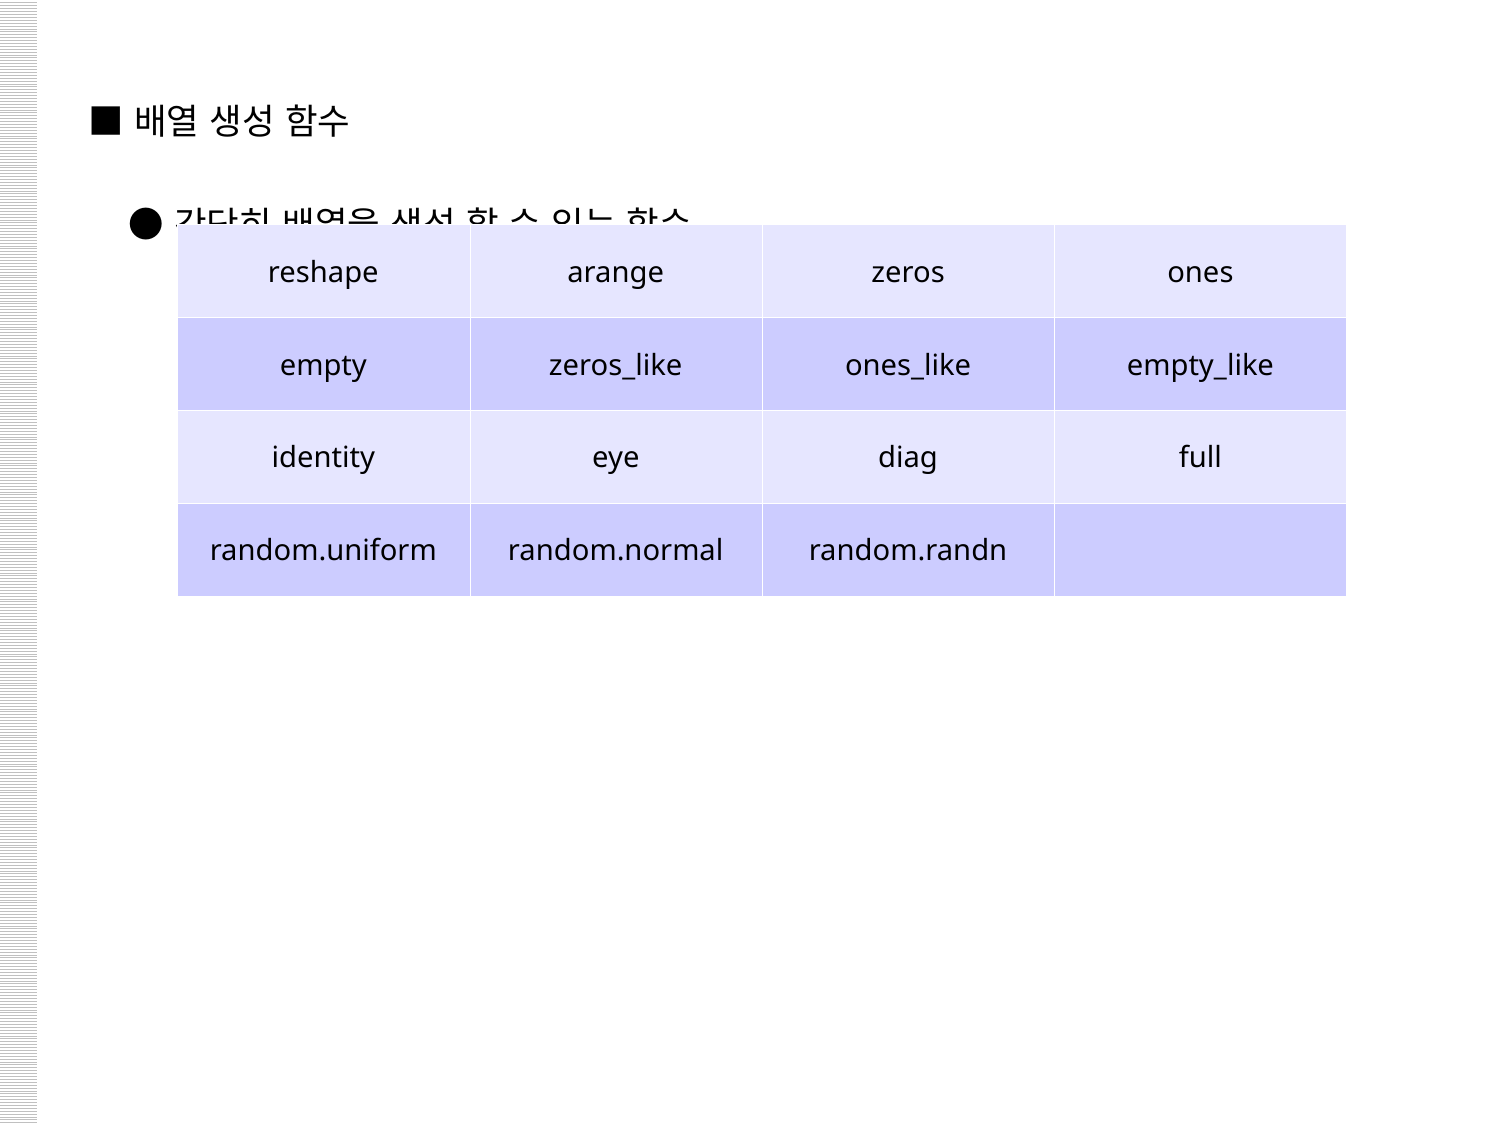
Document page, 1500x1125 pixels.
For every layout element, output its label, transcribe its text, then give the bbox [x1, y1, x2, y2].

table_header reshape [178, 225, 470, 317]
table_header zeros [763, 225, 1054, 317]
text_box ■ 배열 생성 함수 ● 간단히 배열을 생성 할 수 있는 함수 [73, 33, 1453, 990]
table_cell random.randn [763, 504, 1054, 596]
table_cell random.uniform [178, 504, 470, 596]
table_header arange [471, 225, 762, 317]
table_cell empty [178, 318, 470, 410]
table_cell zeros_like [471, 318, 762, 410]
table_cell empty_like [1055, 318, 1346, 410]
table_cell ones_like [763, 318, 1054, 410]
table_cell full [1055, 411, 1346, 503]
table_cell eye [471, 411, 762, 503]
table_cell identity [178, 411, 470, 503]
table_header ones [1055, 225, 1346, 317]
table_cell [1055, 504, 1346, 596]
table_cell random.normal [471, 504, 762, 596]
table_cell diag [763, 411, 1054, 503]
